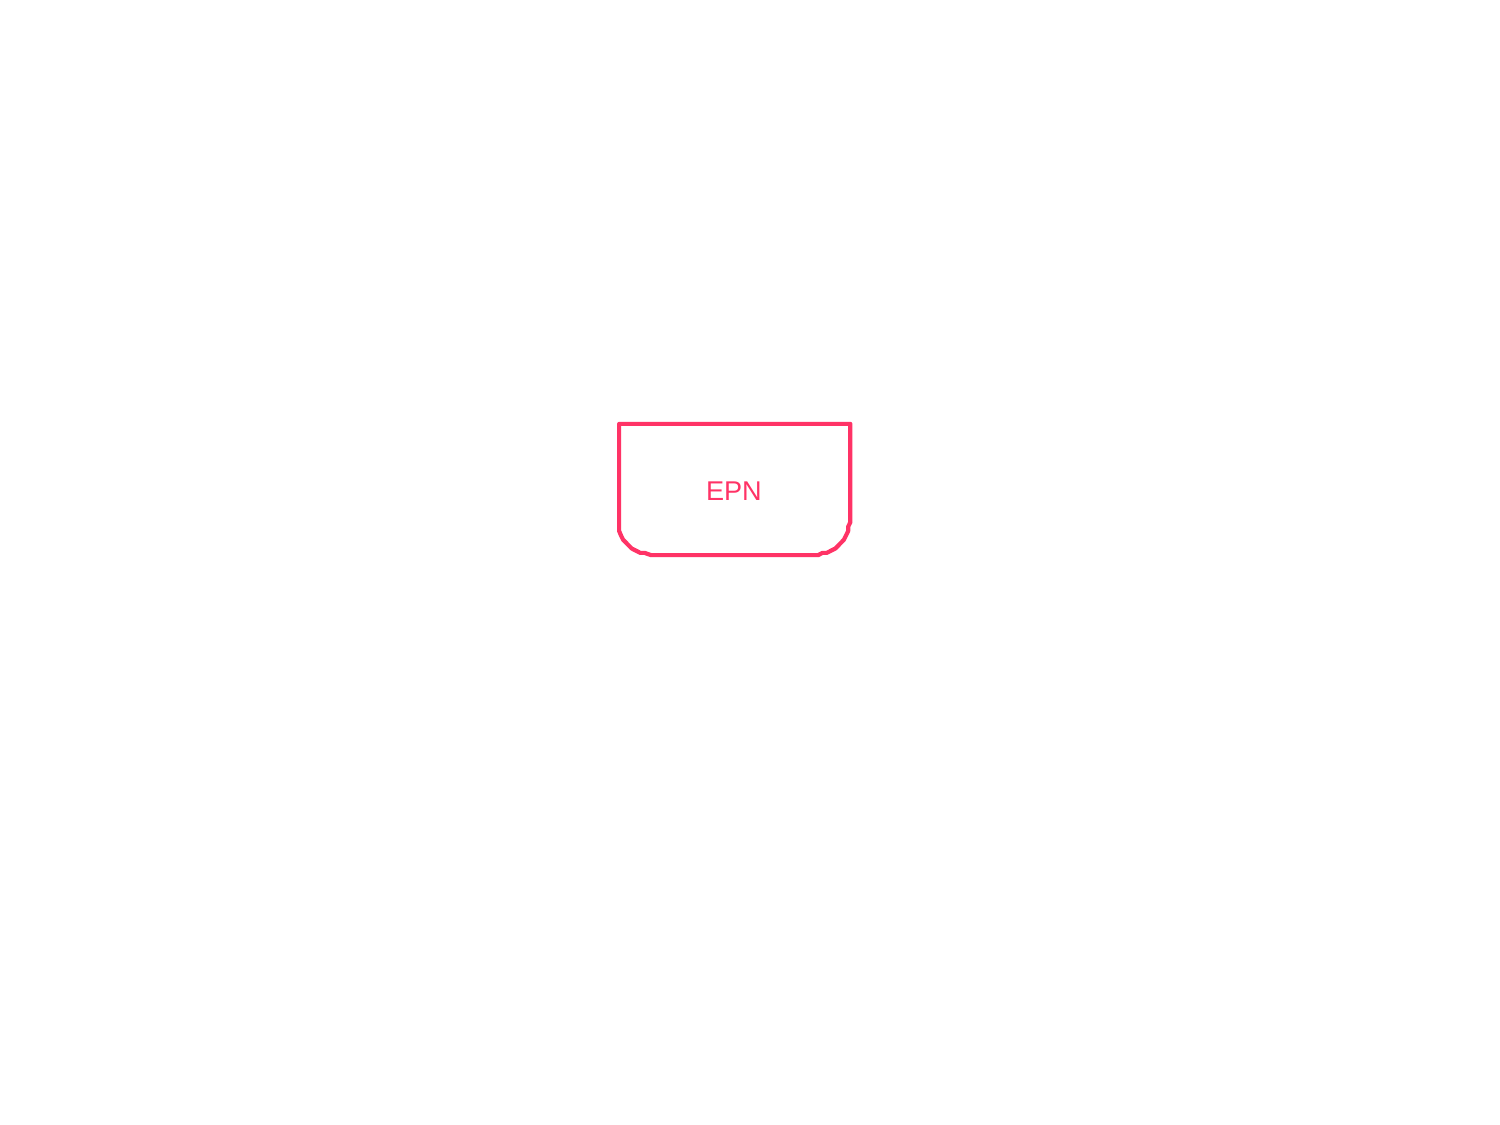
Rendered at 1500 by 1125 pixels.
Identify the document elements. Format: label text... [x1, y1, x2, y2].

text_box EPN [691, 465, 777, 514]
text_box [622, 426, 848, 553]
